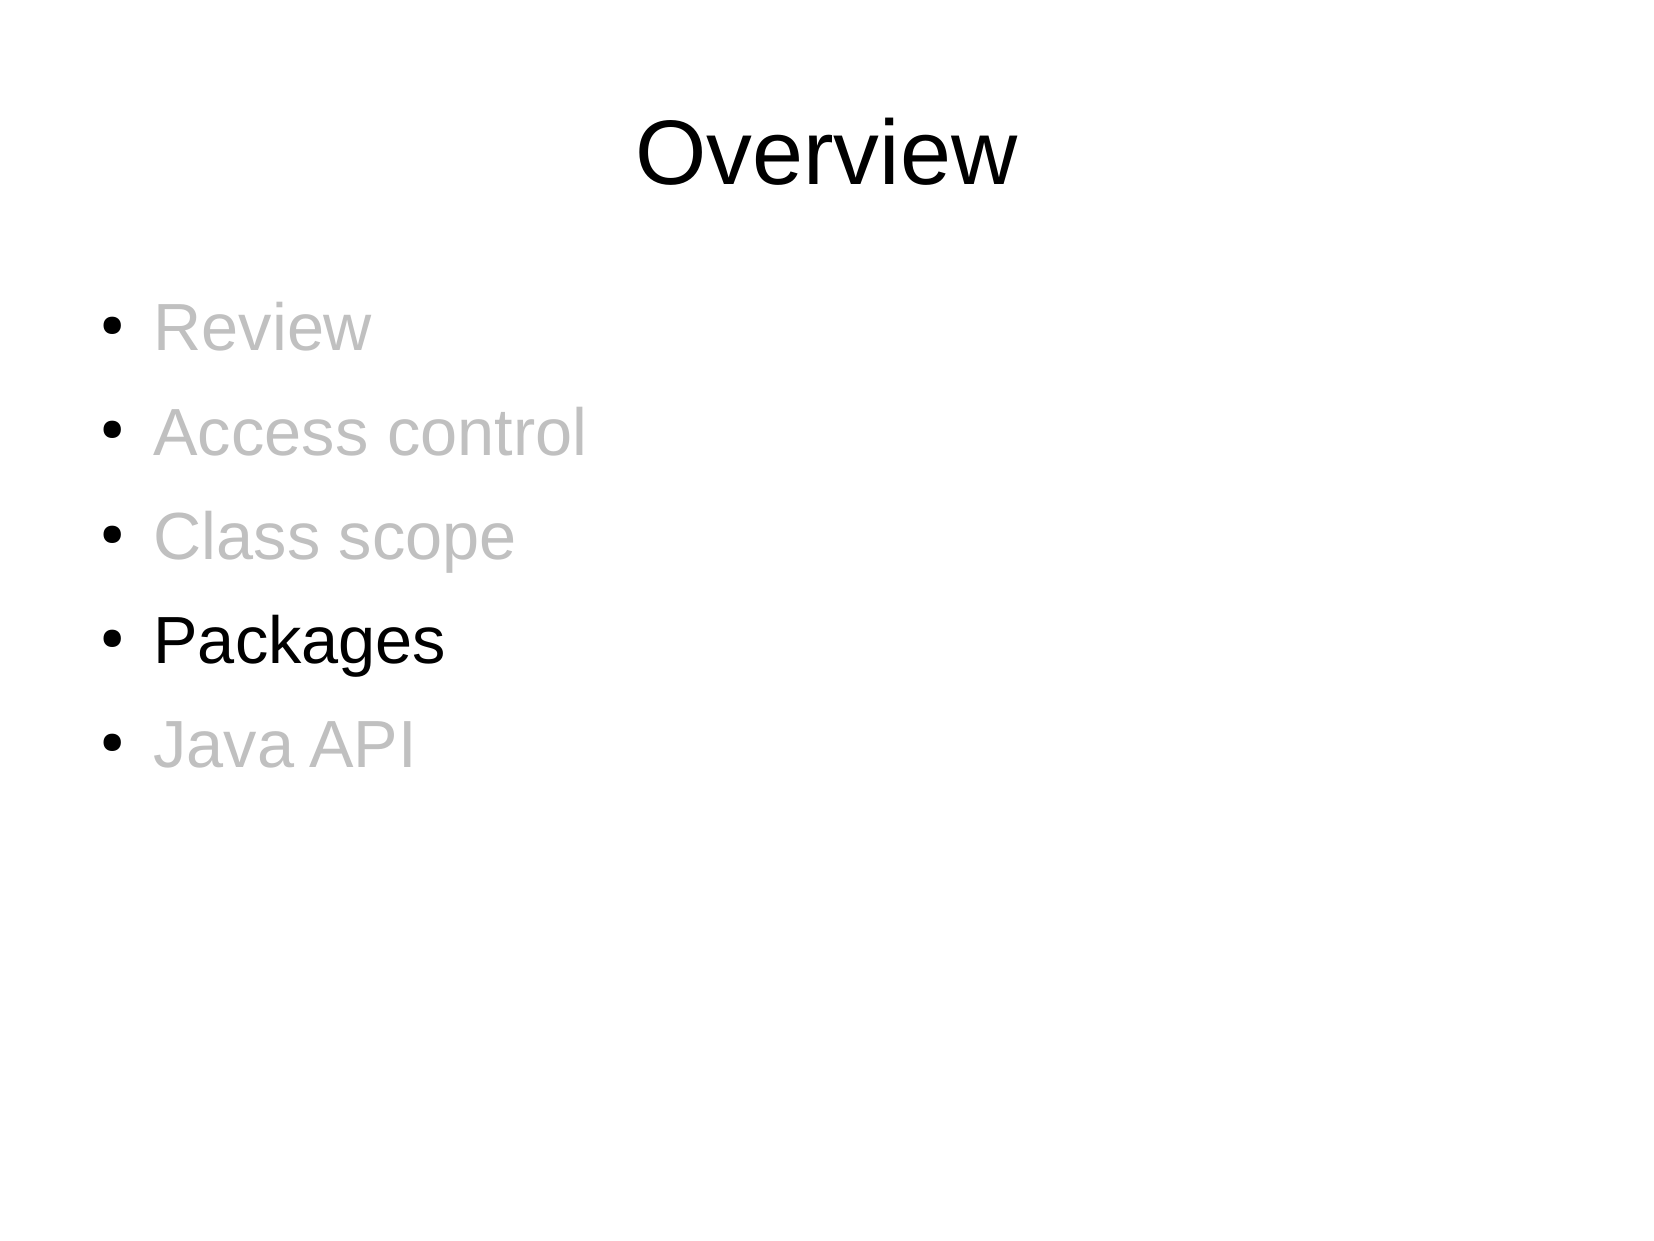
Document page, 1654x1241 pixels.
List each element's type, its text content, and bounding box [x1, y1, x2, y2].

list Review Access control Class scope Packages Java API [82, 290, 1571, 1109]
title Overview [82, 49, 1571, 257]
